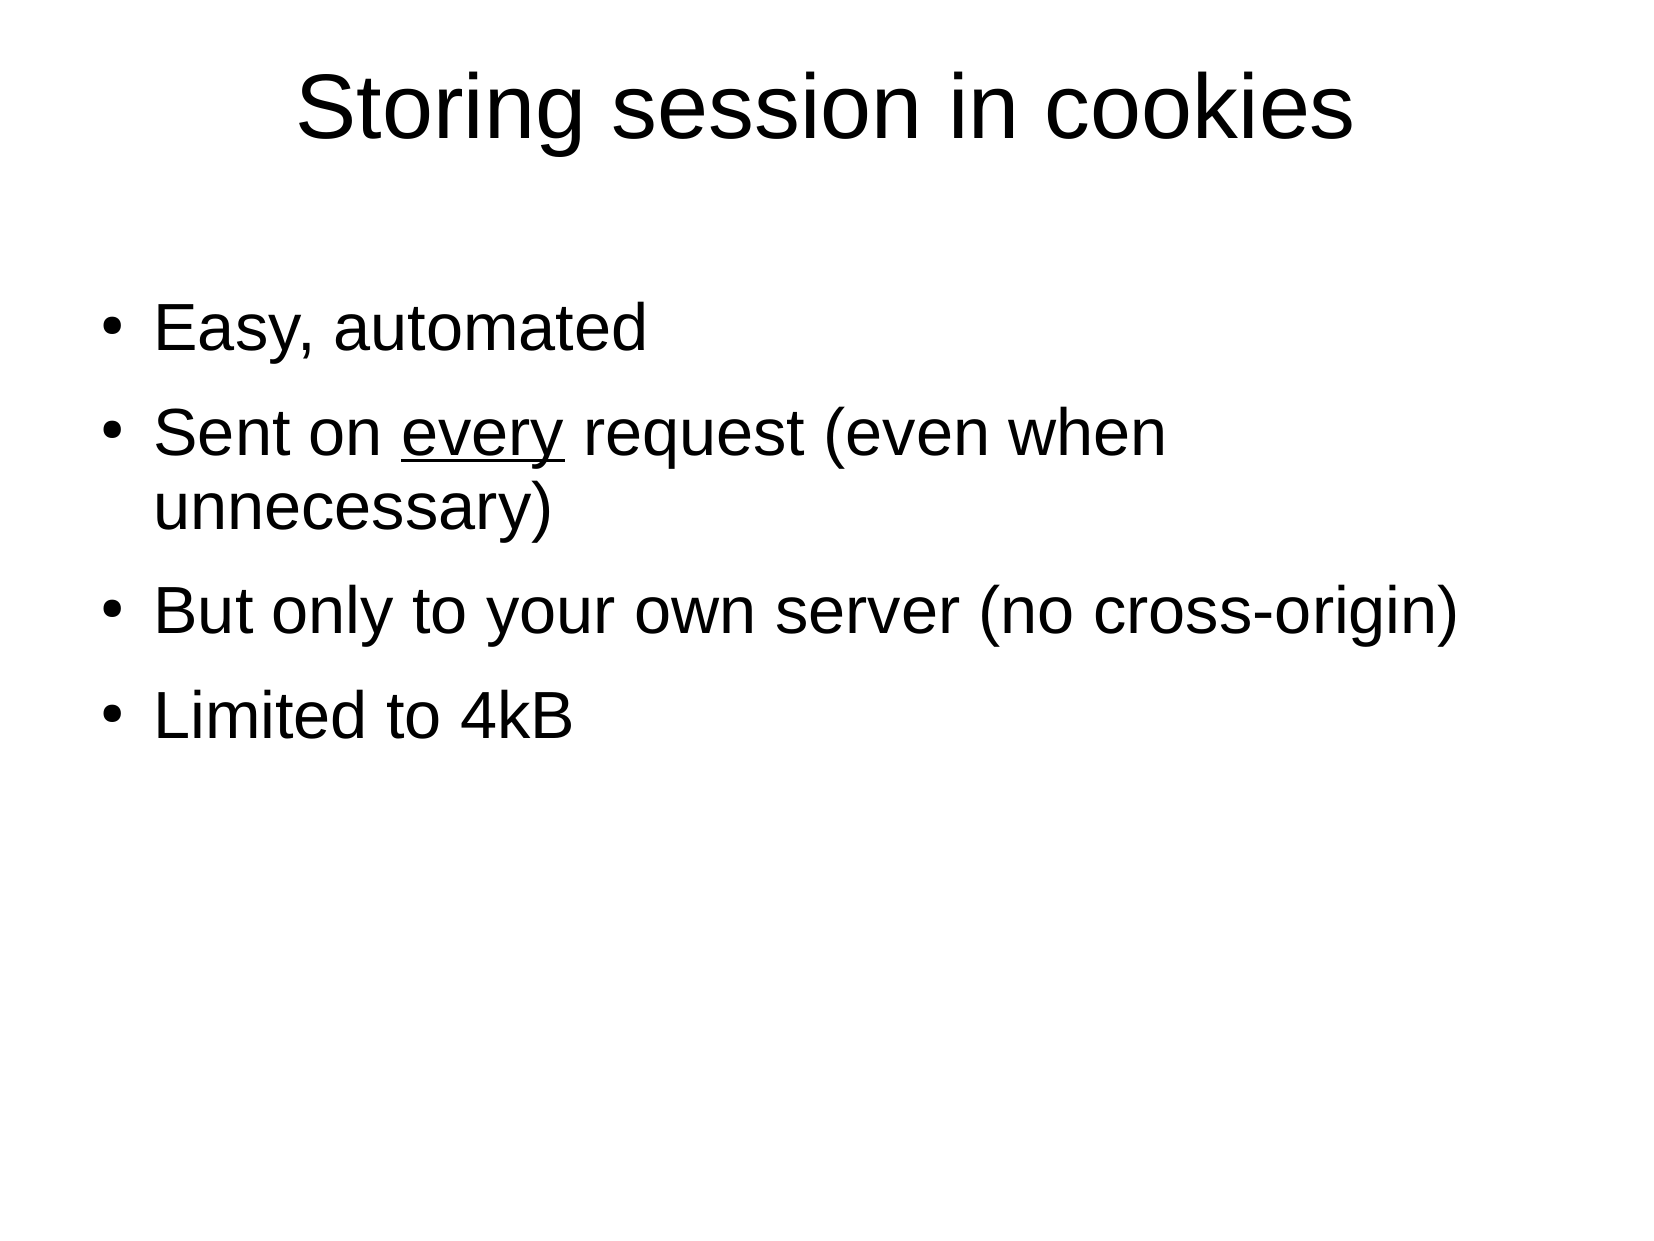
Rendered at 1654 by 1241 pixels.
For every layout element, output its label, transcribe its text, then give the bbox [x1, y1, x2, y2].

title Storing session in cookies [82, 2, 1571, 211]
list Easy, automated Sent on every request (even when unnecessary) But only to your own server (no cross-origin) Limited to 4kB [82, 290, 1571, 1010]
